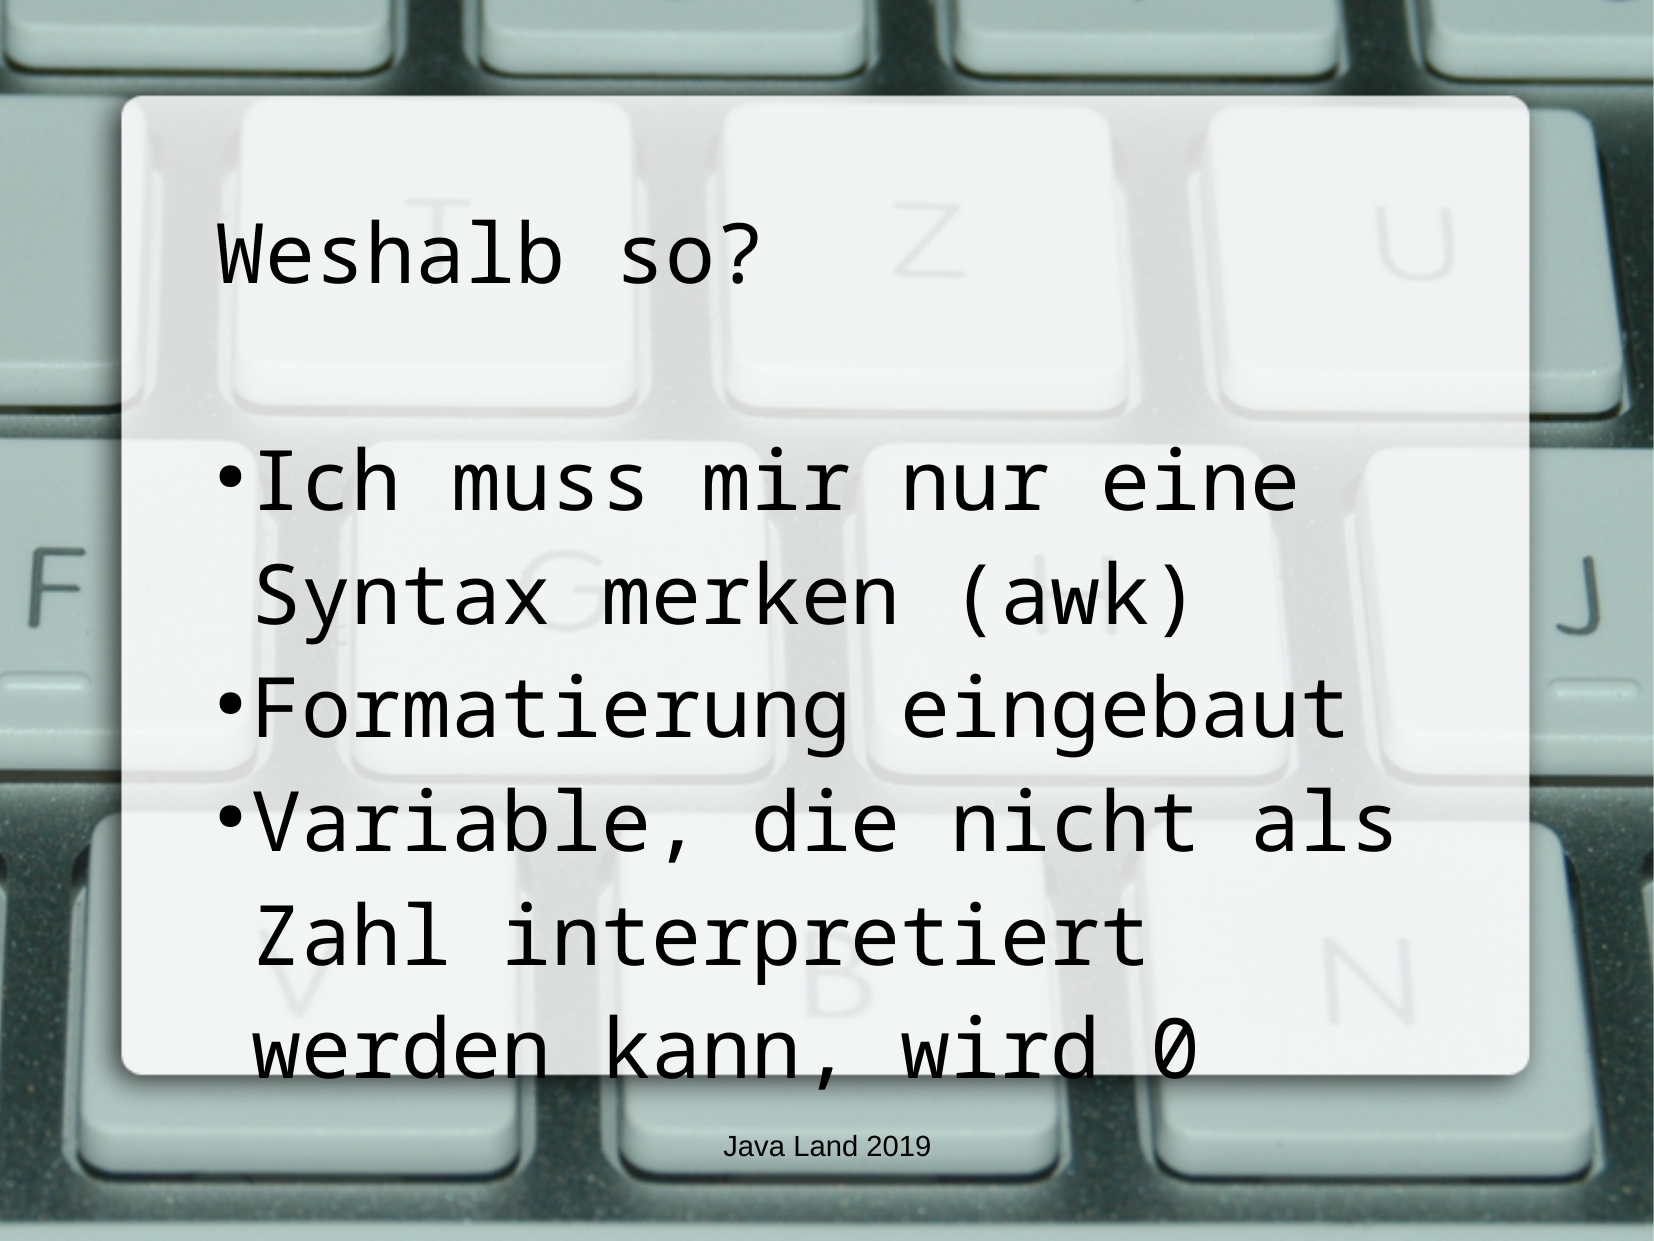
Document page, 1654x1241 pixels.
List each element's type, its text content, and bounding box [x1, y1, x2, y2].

picture [0, 0, 1654, 1241]
title [280, 170, 1436, 934]
text_box Weshalb so? Ich muss mir nur eine Syntax merken (awk) Formatierung eingebaut Variable, die nicht als Zahl interpretiert werden kann, wird 0 [215, 194, 1426, 974]
